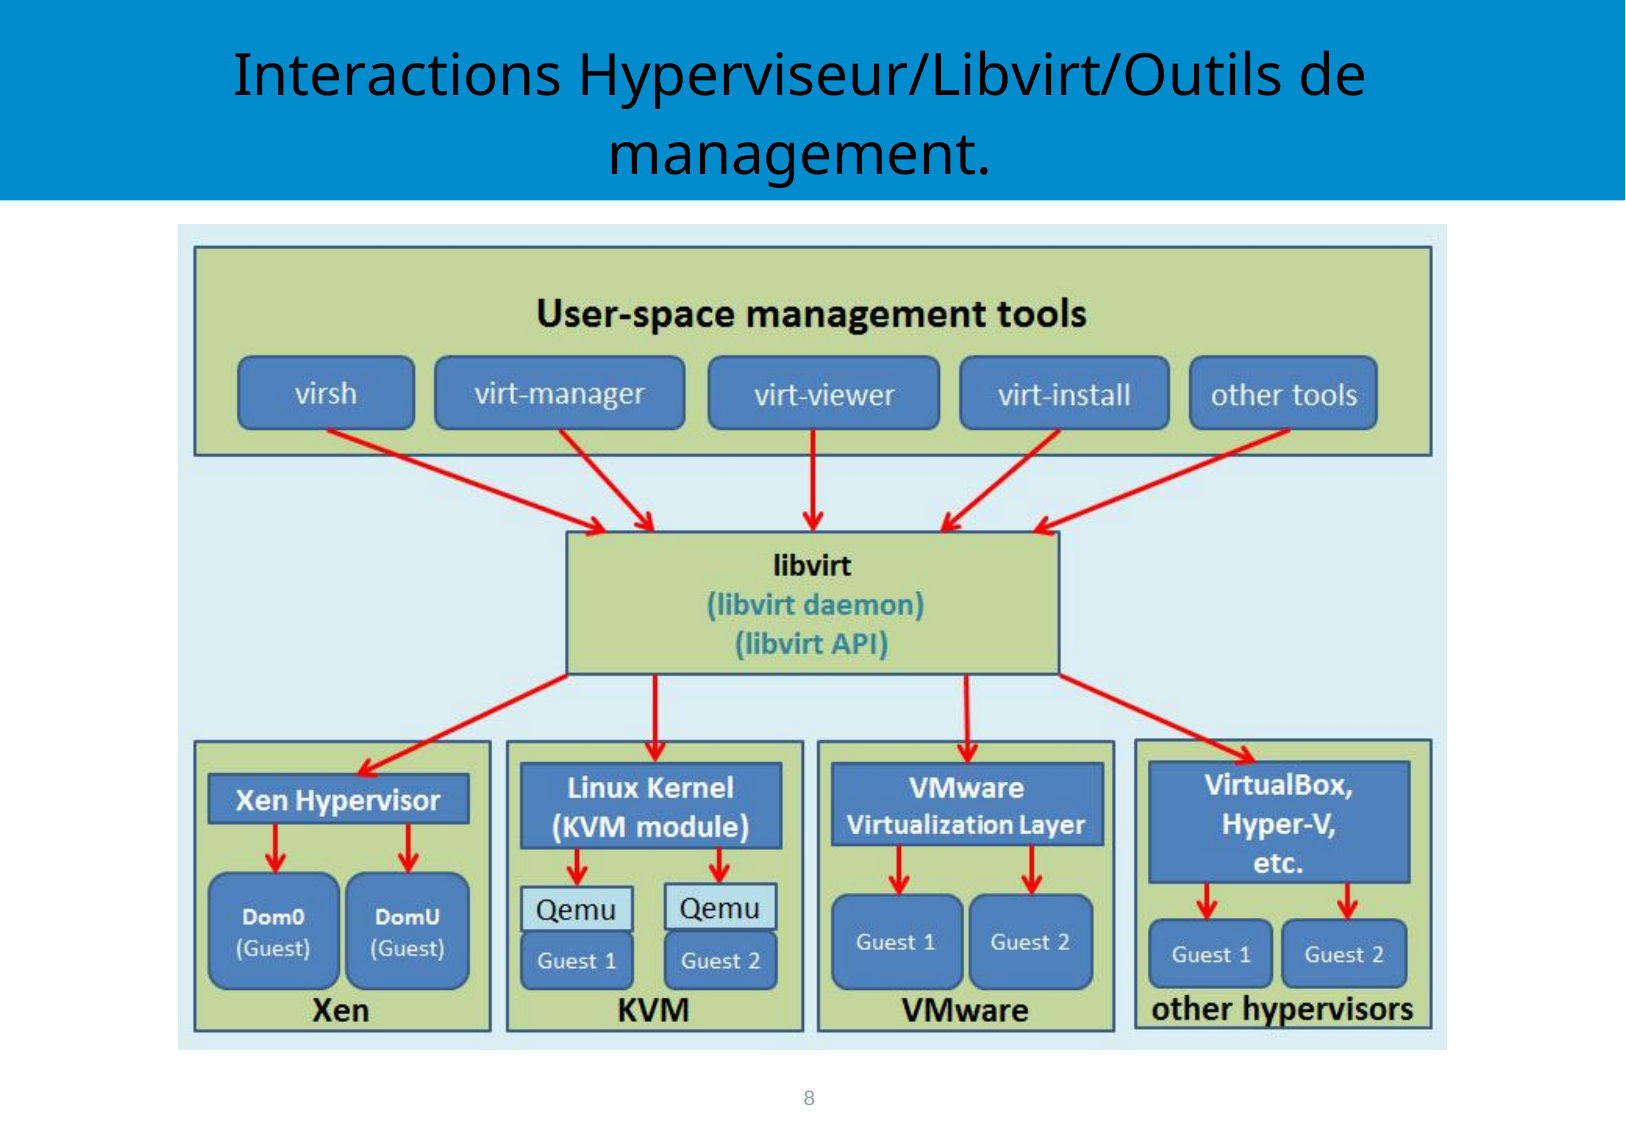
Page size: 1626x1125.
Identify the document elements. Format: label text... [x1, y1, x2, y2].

picture [178, 224, 1447, 1051]
title Interactions Hyperviseur/Libvirt/Outils de management. [37, 37, 1563, 188]
